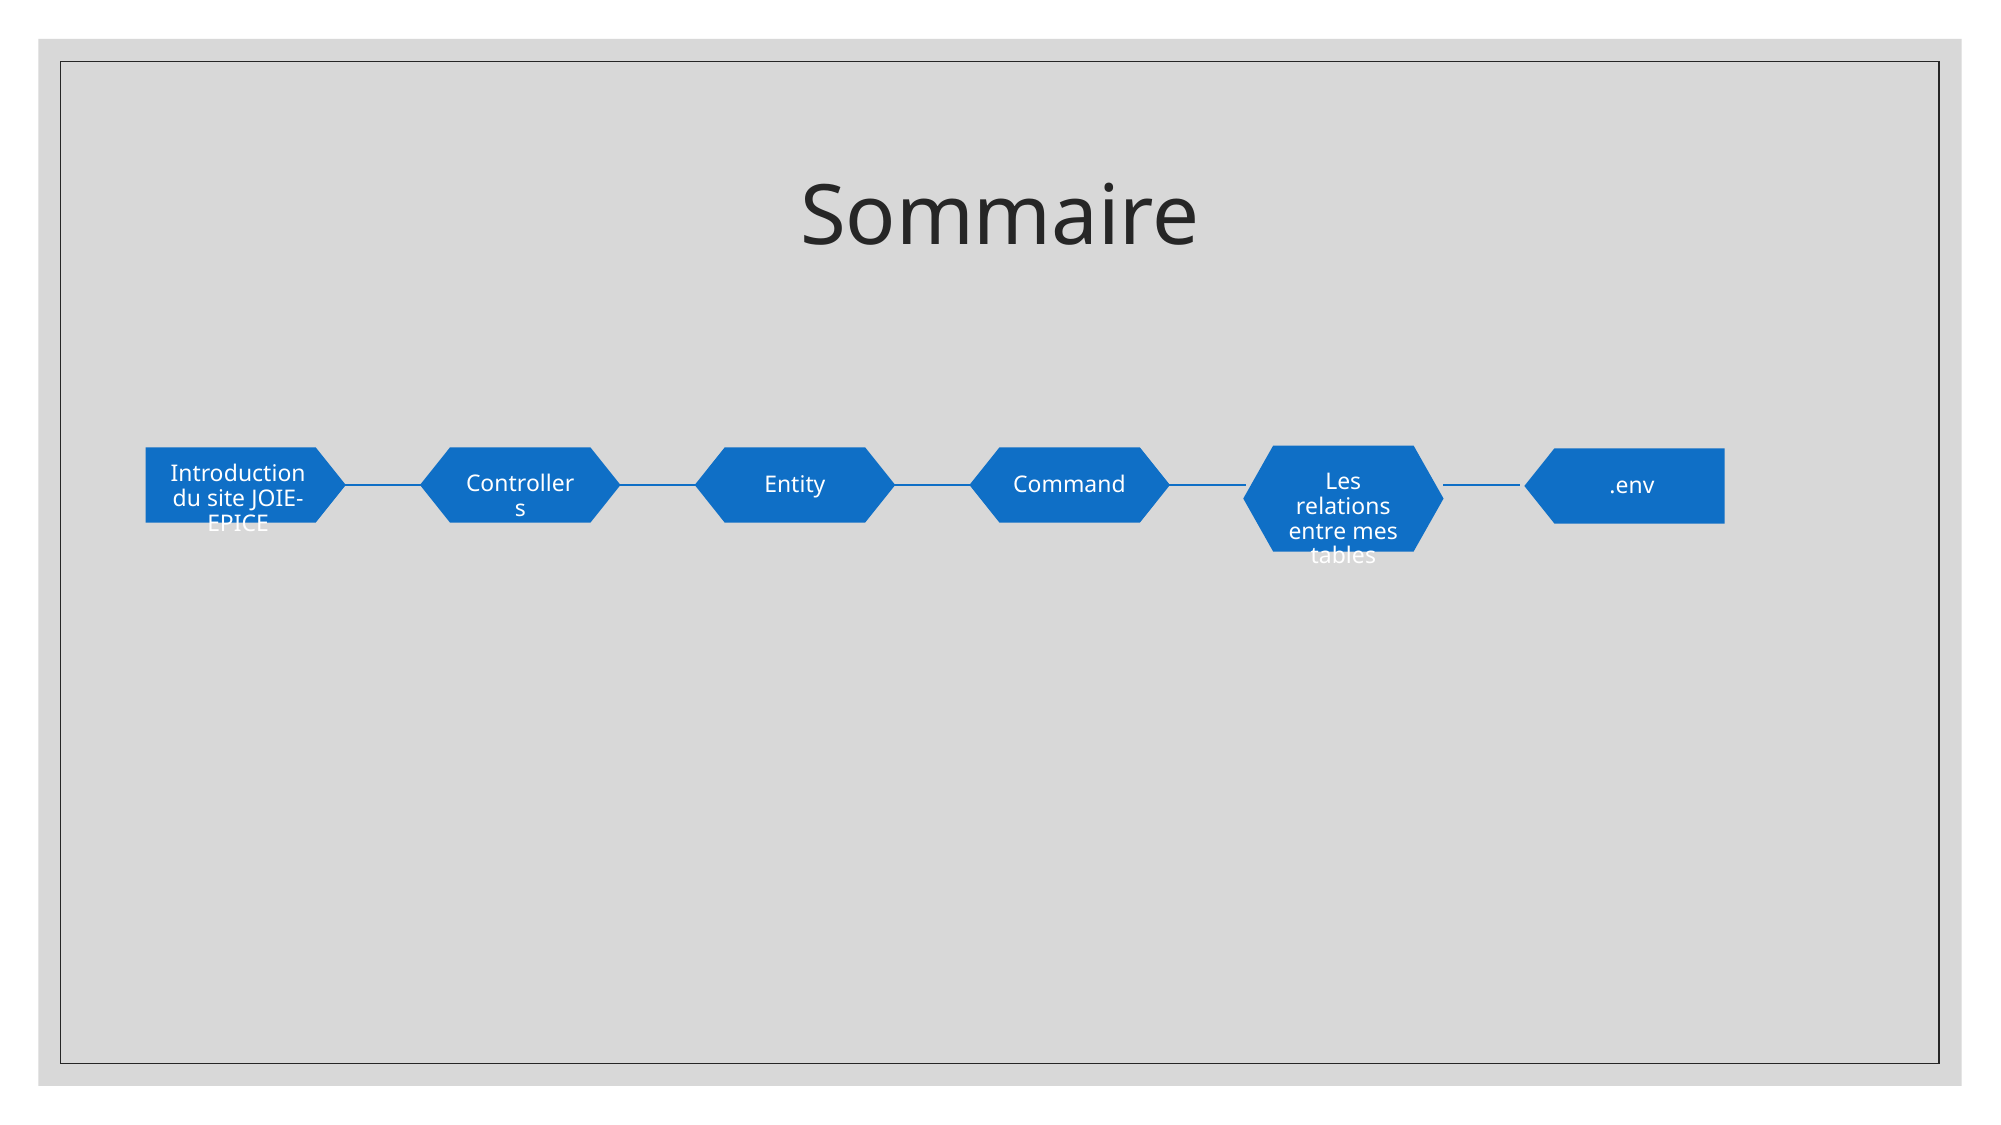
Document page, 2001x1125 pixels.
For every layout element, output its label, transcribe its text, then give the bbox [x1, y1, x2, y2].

text_box Les relations entre mes tables [1244, 446, 1443, 551]
text_box Entity [696, 448, 894, 522]
text_box Controllers [421, 448, 619, 522]
text_box .env [1525, 449, 1724, 523]
text_box Command [970, 448, 1169, 522]
title Sommaire [174, 105, 1825, 331]
text_box Introduction du site JOIE-EPICE [146, 448, 344, 522]
